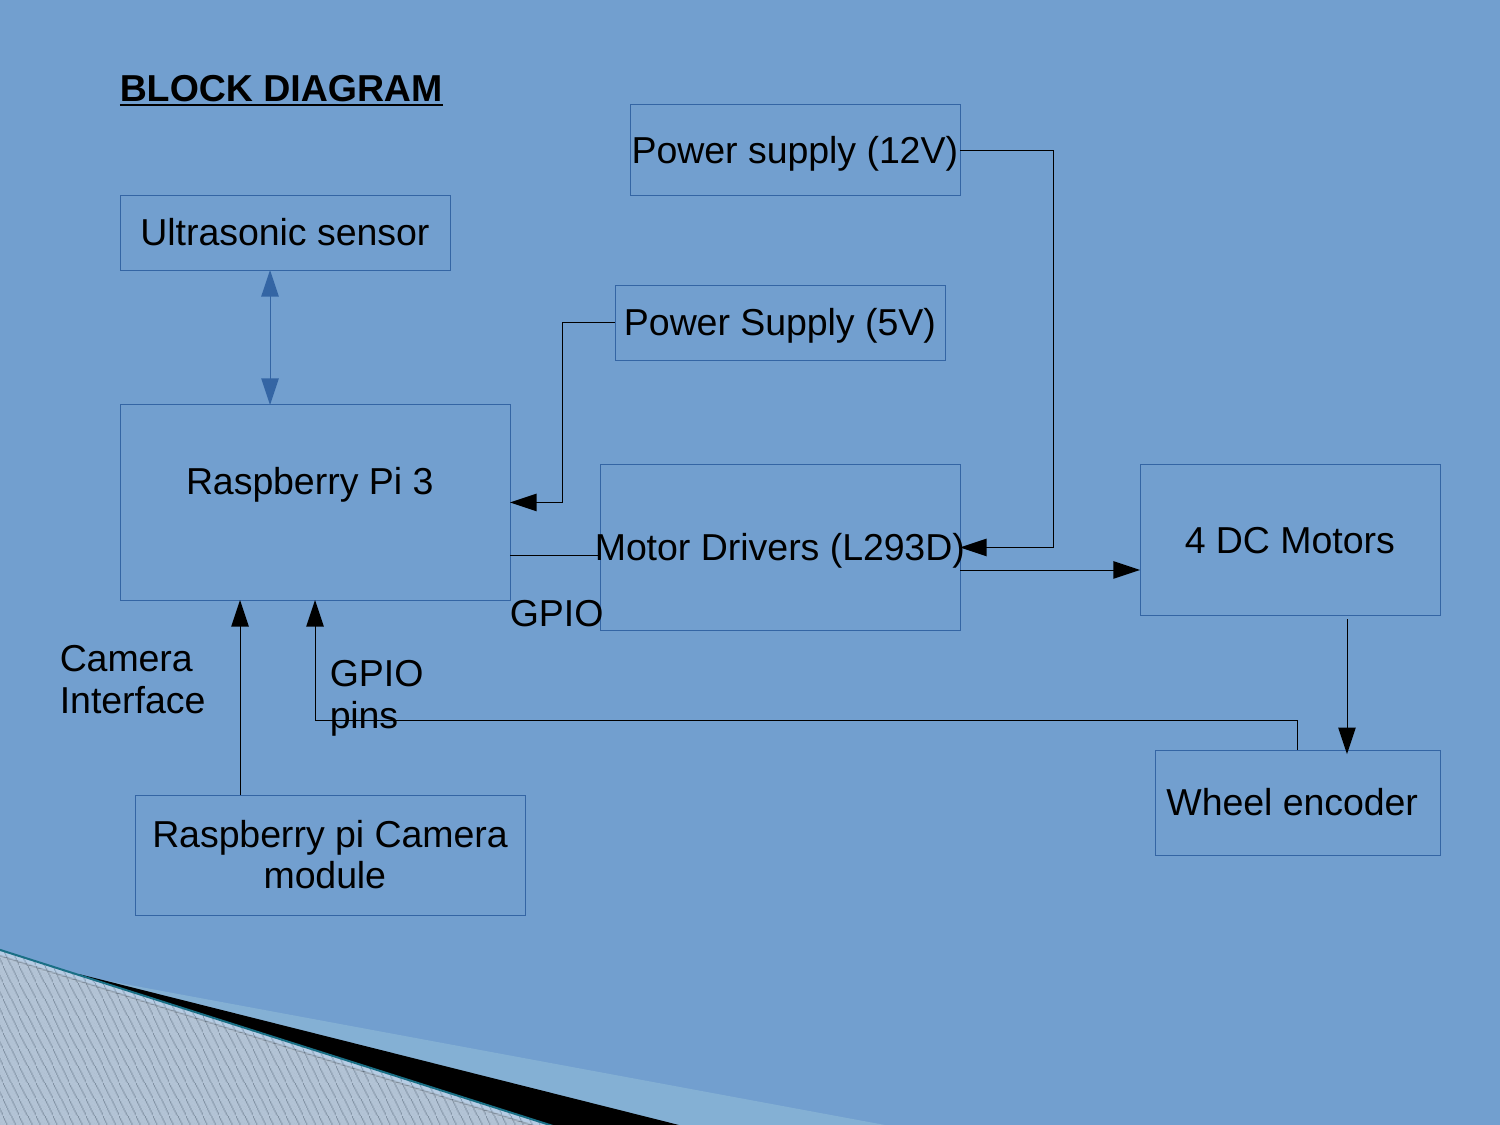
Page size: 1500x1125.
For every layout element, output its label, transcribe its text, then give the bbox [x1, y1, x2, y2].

text_box Ultrasonic sensor [120, 195, 451, 271]
text_box Power Supply (5V) [615, 285, 946, 361]
text_box GPIO pins [315, 645, 511, 744]
text_box Wheel encoder [1155, 750, 1441, 856]
text_box Motor Drivers (L293D) [600, 464, 961, 631]
text_box 4 DC Motors [1140, 464, 1441, 616]
text_box BLOCK DIAGRAM [105, 60, 481, 159]
text_box Raspberry Pi 3 [120, 404, 511, 601]
text_box Camera Interface [45, 630, 226, 729]
text_box Power supply (12V) [630, 104, 961, 196]
text_box Raspberry pi Camera module [135, 795, 526, 916]
text_box GPIO [495, 585, 631, 642]
